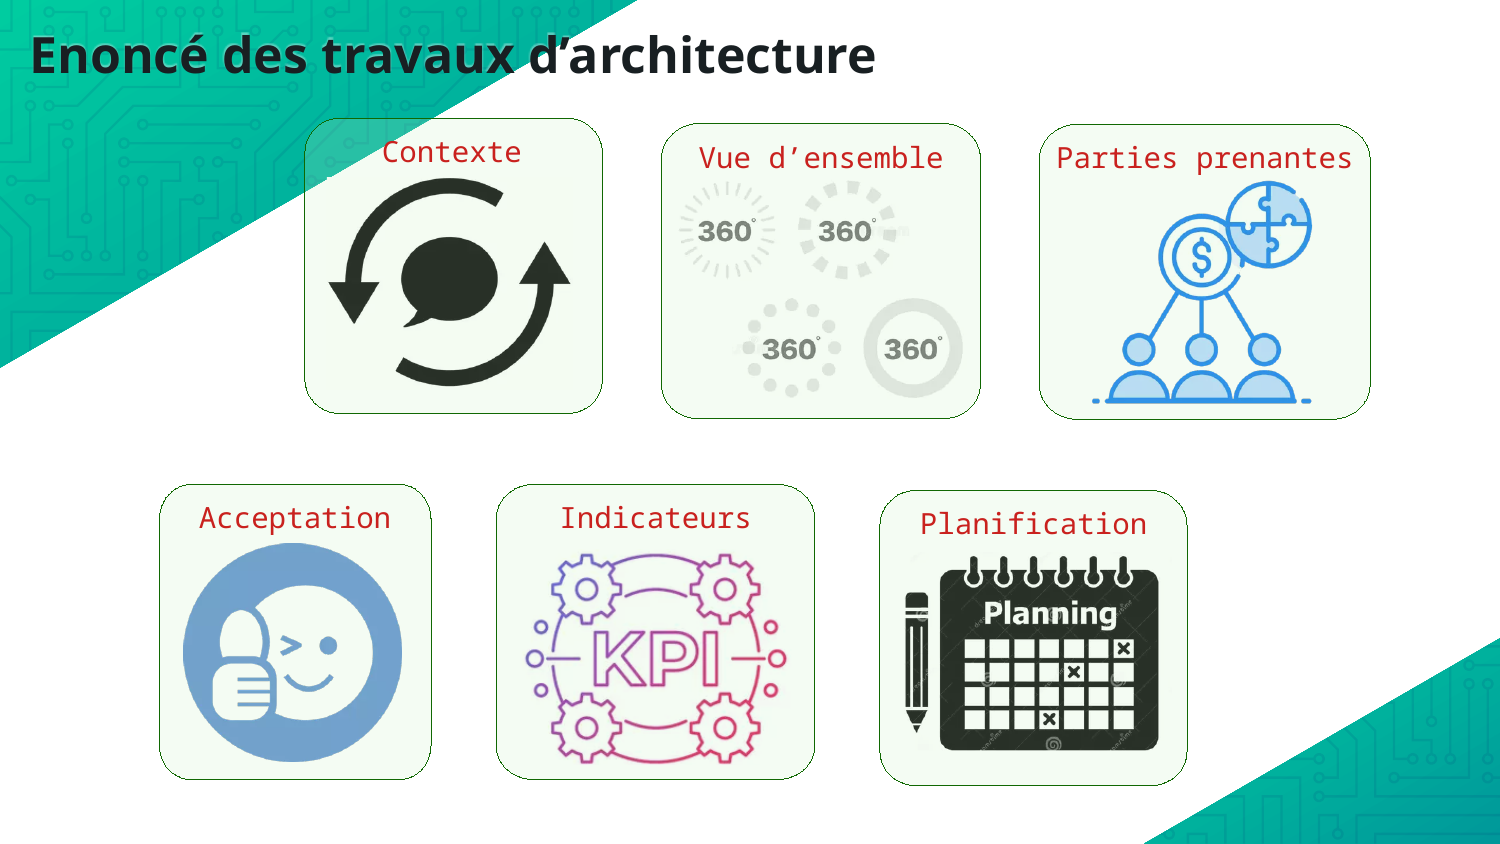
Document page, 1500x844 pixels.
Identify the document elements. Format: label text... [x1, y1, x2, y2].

text_box [513, 484, 798, 490]
text_box [661, 213, 981, 419]
title Enoncé des travaux d’architecture [29, 29, 1249, 88]
text_box [173, 484, 417, 490]
text_box [496, 608, 815, 780]
text_box [159, 604, 432, 780]
text_box [896, 490, 1171, 496]
text_box [323, 118, 587, 124]
text_box [678, 123, 964, 129]
text_box [304, 218, 603, 414]
text_box Vue d’ensemble [661, 129, 981, 213]
text_box Planification [879, 496, 1188, 579]
text_box [1056, 124, 1353, 130]
text_box [879, 579, 1188, 786]
text_box Indicateurs [496, 490, 815, 608]
text_box Parties prenantes [1039, 130, 1371, 213]
text_box Acceptation [159, 490, 432, 604]
text_box Contexte [301, 124, 603, 218]
text_box [1039, 213, 1371, 420]
